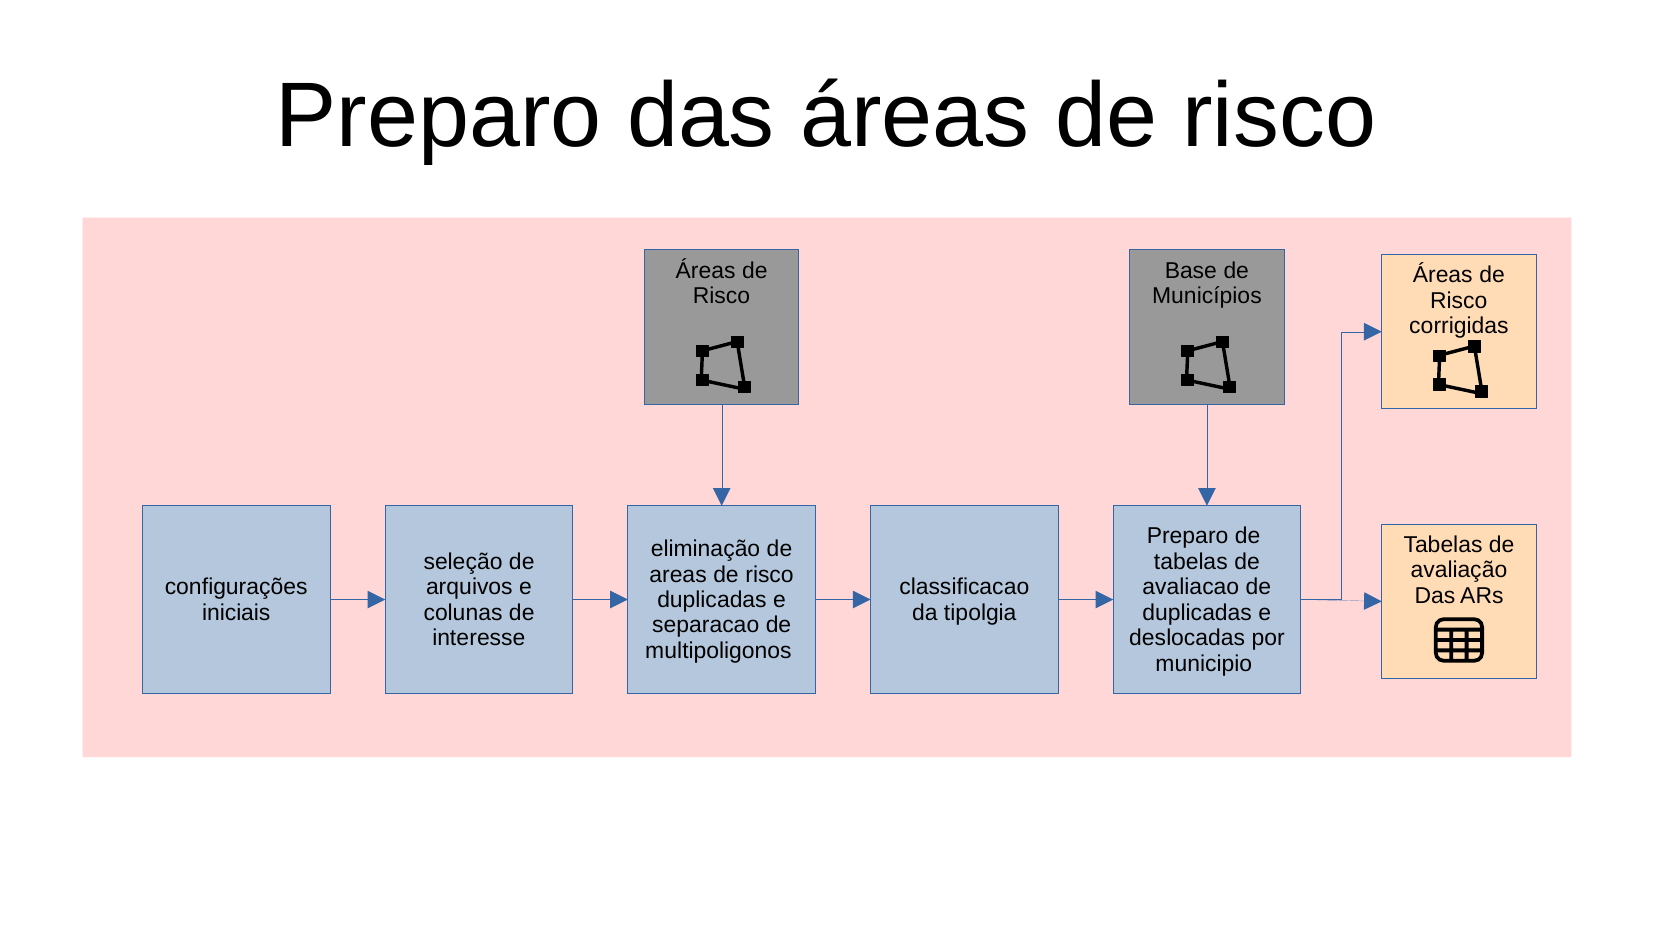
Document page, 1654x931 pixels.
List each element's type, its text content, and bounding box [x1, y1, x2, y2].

text_box Preparo de tabelas de avaliacao de duplicadas e deslocadas por municipio [1113, 505, 1301, 694]
text_box Base de Municípios [1129, 249, 1285, 405]
picture [1428, 608, 1490, 679]
text_box Tabelas de avaliação Das ARs [1381, 524, 1537, 679]
text_box classificacao da tipolgia [870, 505, 1059, 694]
list [82, 217, 1572, 758]
picture [1428, 339, 1490, 401]
picture [1176, 334, 1238, 397]
text_box eliminação de areas de risco duplicadas e separacao de multipoligonos [627, 505, 816, 694]
text_box Áreas de Risco [644, 249, 799, 405]
picture [690, 334, 753, 397]
title Preparo das áreas de risco [82, 37, 1571, 193]
text_box configurações iniciais [142, 505, 331, 694]
text_box Áreas de Risco corrigidas [1381, 254, 1537, 409]
text_box seleção de arquivos e colunas de interesse [385, 505, 573, 694]
